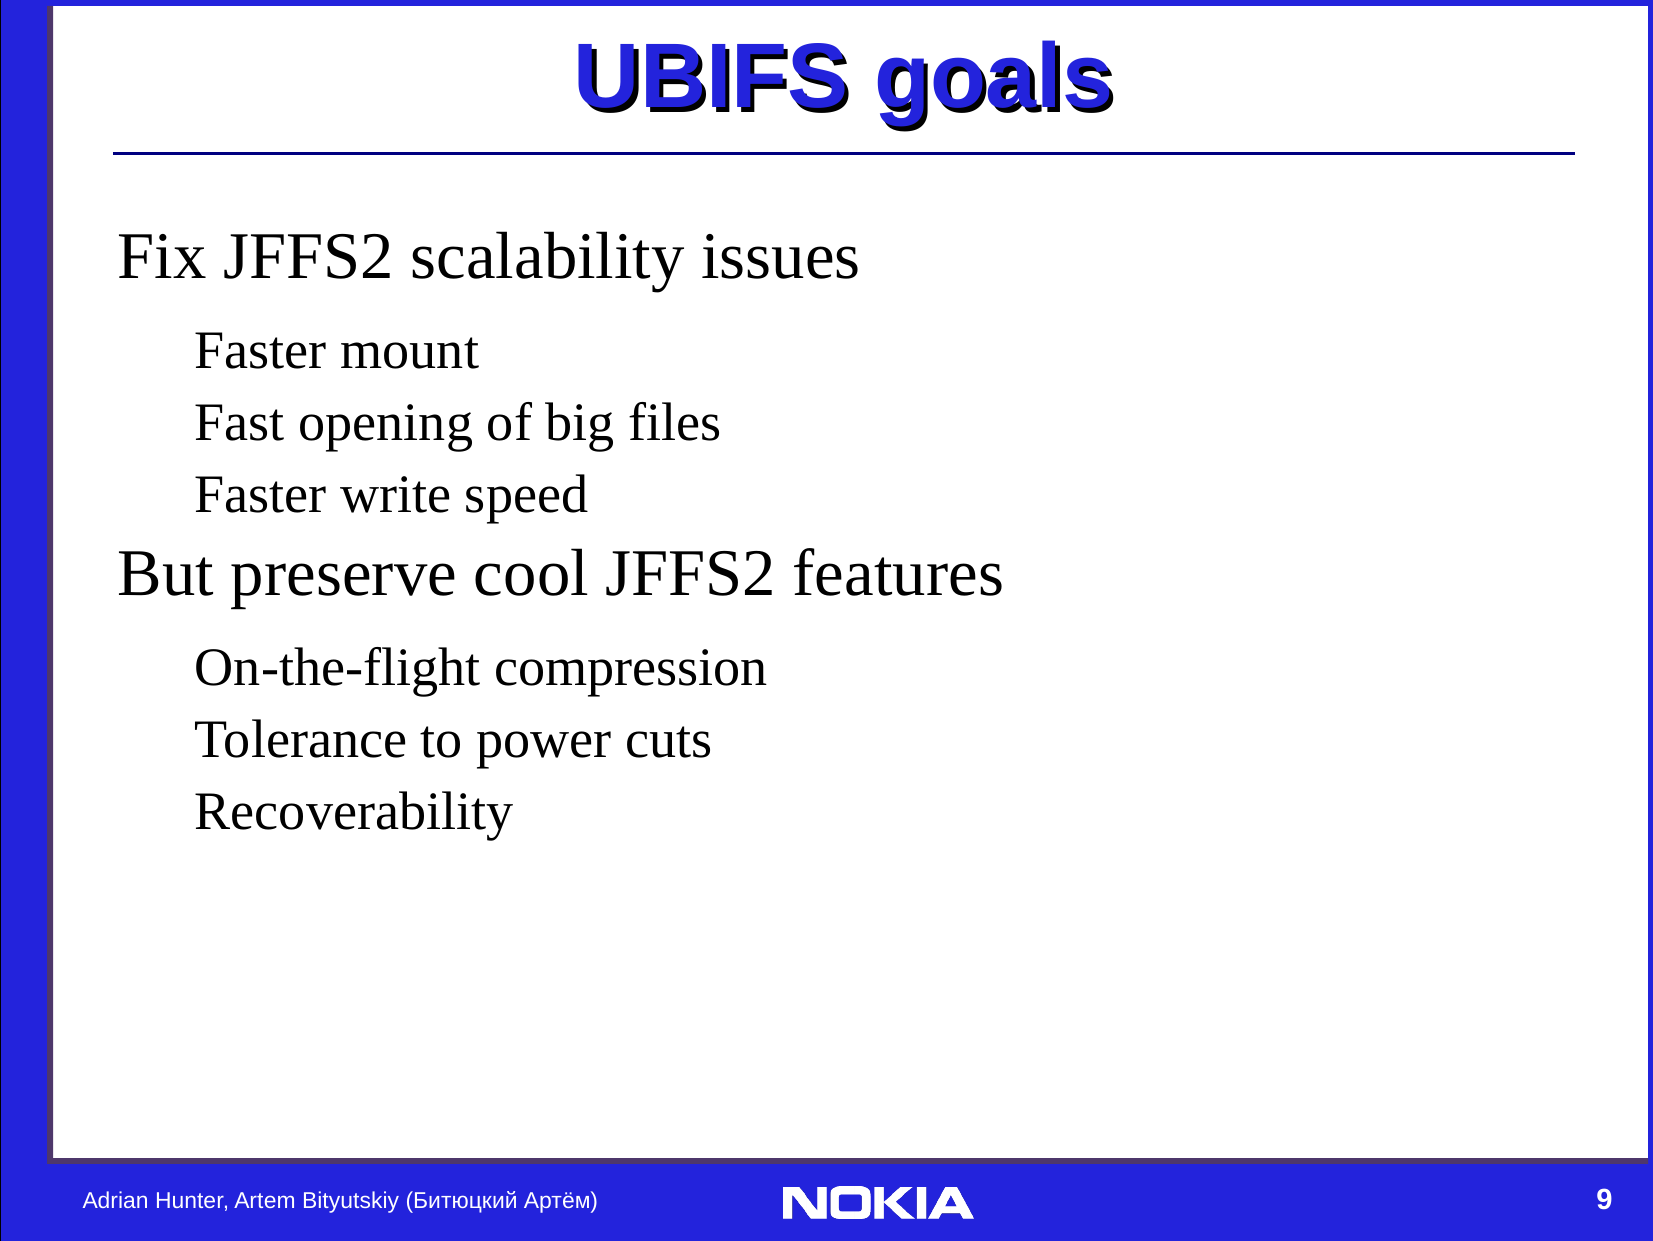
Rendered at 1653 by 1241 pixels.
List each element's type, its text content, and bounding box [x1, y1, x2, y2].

title UBIFS goals [100, 2, 1588, 151]
picture [783, 1186, 974, 1219]
list Fix JFFS2 scalability issues Faster mount Fast opening of big files Faster write speed But preserve cool JFFS2 features On-the-flight compression Tolerance to power cuts Recoverability [100, 219, 1588, 1072]
